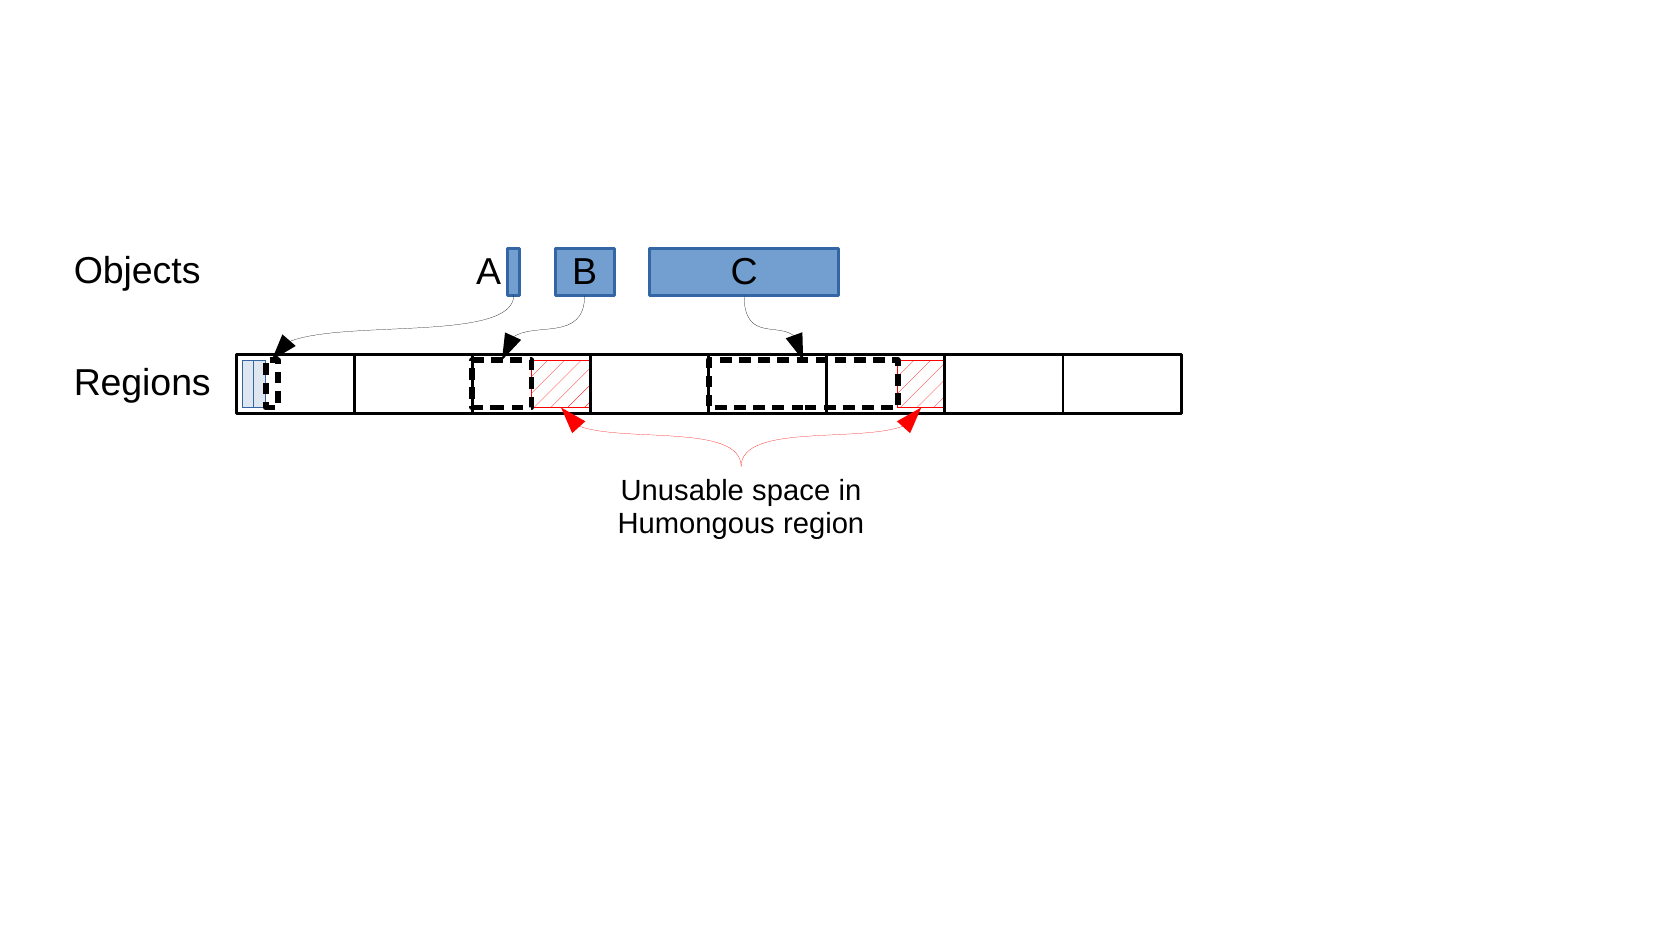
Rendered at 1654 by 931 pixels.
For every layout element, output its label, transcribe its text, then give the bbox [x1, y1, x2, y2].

text_box A [507, 248, 520, 296]
text_box Objects [59, 242, 237, 341]
text_box C [649, 248, 839, 296]
text_box Regions [59, 354, 237, 454]
text_box [897, 360, 943, 408]
text_box [531, 360, 589, 408]
text_box B [555, 248, 615, 296]
text_box Unusable space in Humongous region [561, 466, 922, 547]
text_box [242, 360, 266, 408]
